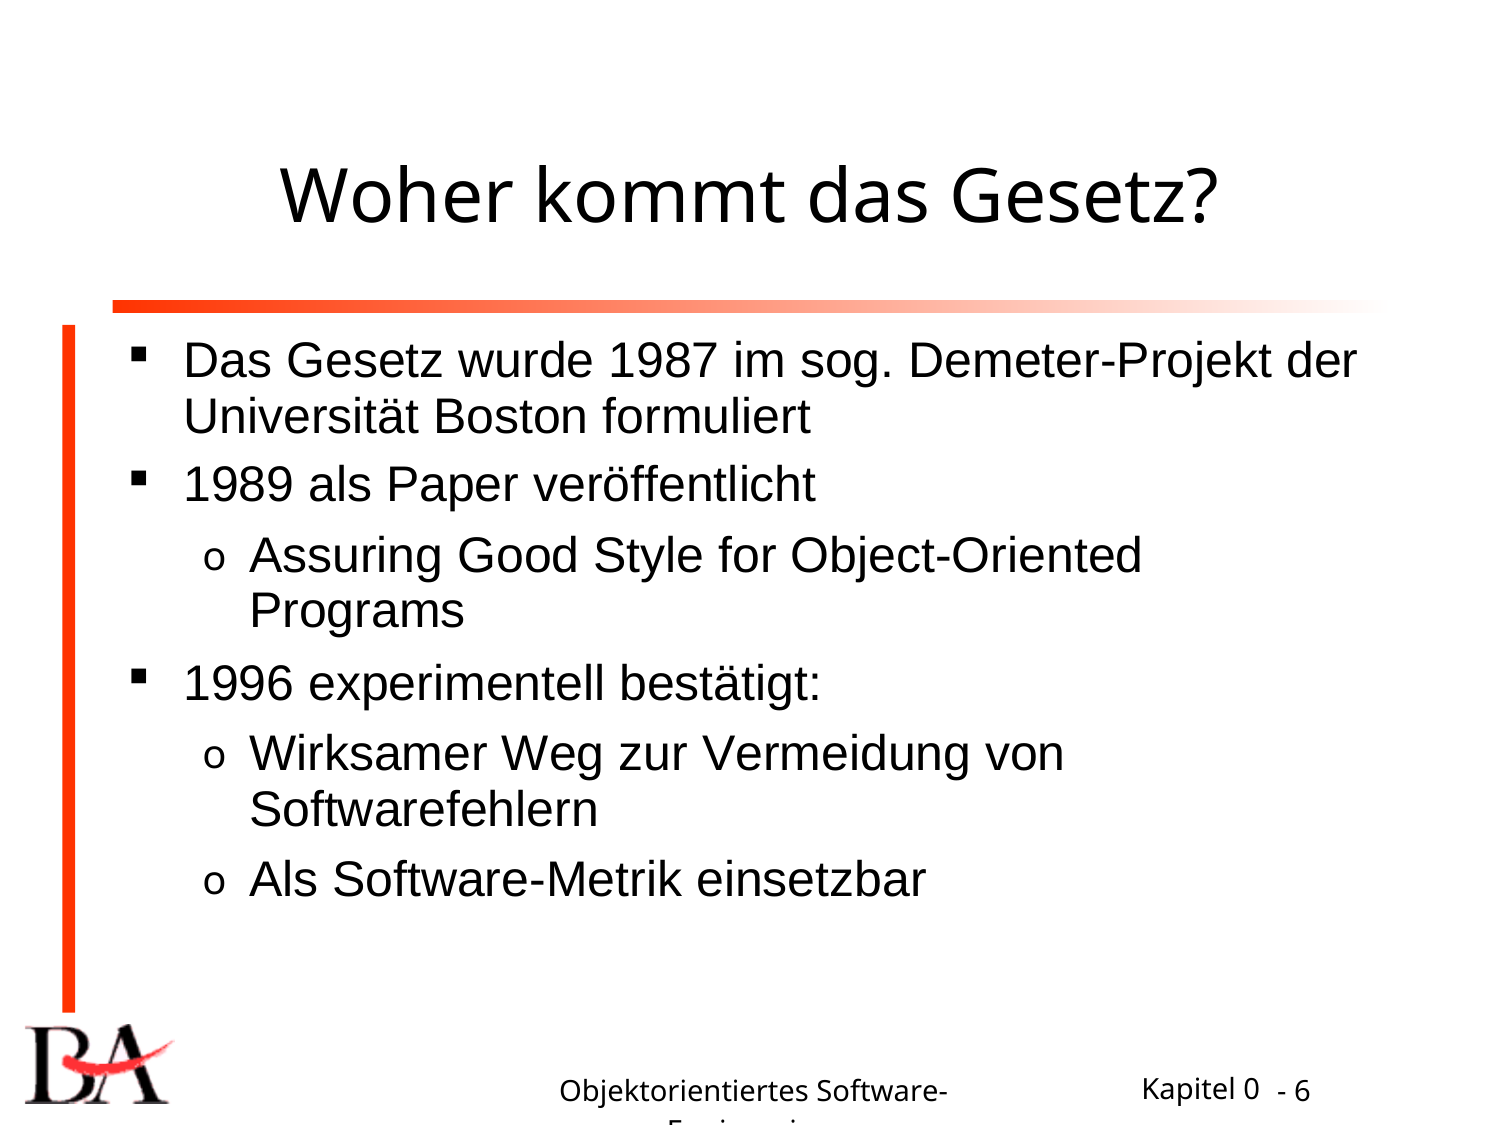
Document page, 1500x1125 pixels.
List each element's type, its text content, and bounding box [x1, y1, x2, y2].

title Woher kommt das Gesetz? [112, 99, 1388, 288]
list Das Gesetz wurde 1987 im sog. Demeter-Projekt der Universität Boston formuliert 1989 als Paper veröffentlicht Assuring Good Style for Object-Oriented Programs 1996 experimentell bestätigt: Wirksamer Weg zur Vermeidung von Softwarefehlern Als Software-Metrik einsetzbar [112, 324, 1388, 1051]
picture [24, 1024, 175, 1104]
